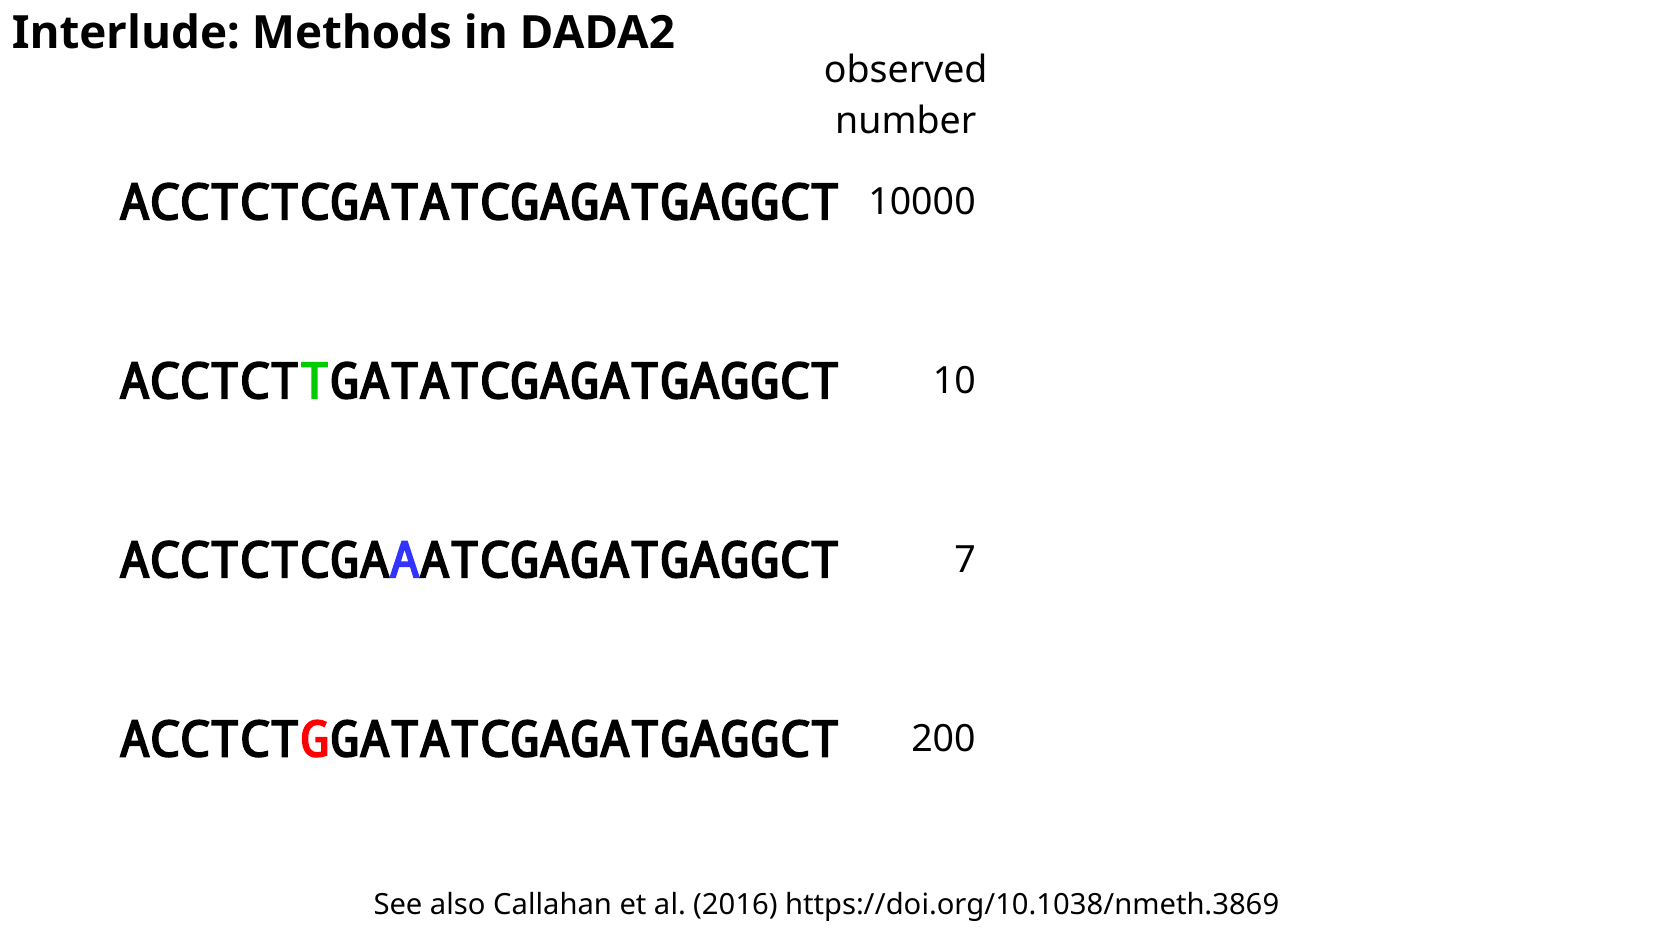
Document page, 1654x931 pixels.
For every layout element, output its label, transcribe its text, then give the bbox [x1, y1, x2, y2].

text_box 10 [918, 346, 991, 413]
text_box ACCTCTTGATATCGAGATGAGGCT [104, 344, 855, 419]
text_box 200 [896, 704, 991, 771]
text_box ACCTCTCGAAATCGAGATGAGGCT [104, 523, 855, 598]
text_box See also Callahan et al. (2016) https://doi.org/10.1038/nmeth.3869 [358, 875, 1295, 931]
text_box ACCTCTCGATATCGAGATGAGGCT [104, 165, 855, 240]
text_box observed number [809, 35, 1003, 153]
text_box 7 [939, 525, 991, 592]
text_box ACCTCTGGATATCGAGATGAGGCT [104, 702, 855, 777]
text_box 10000 [853, 167, 991, 234]
title Interlude: Methods in DADA2 [11, 0, 1642, 130]
